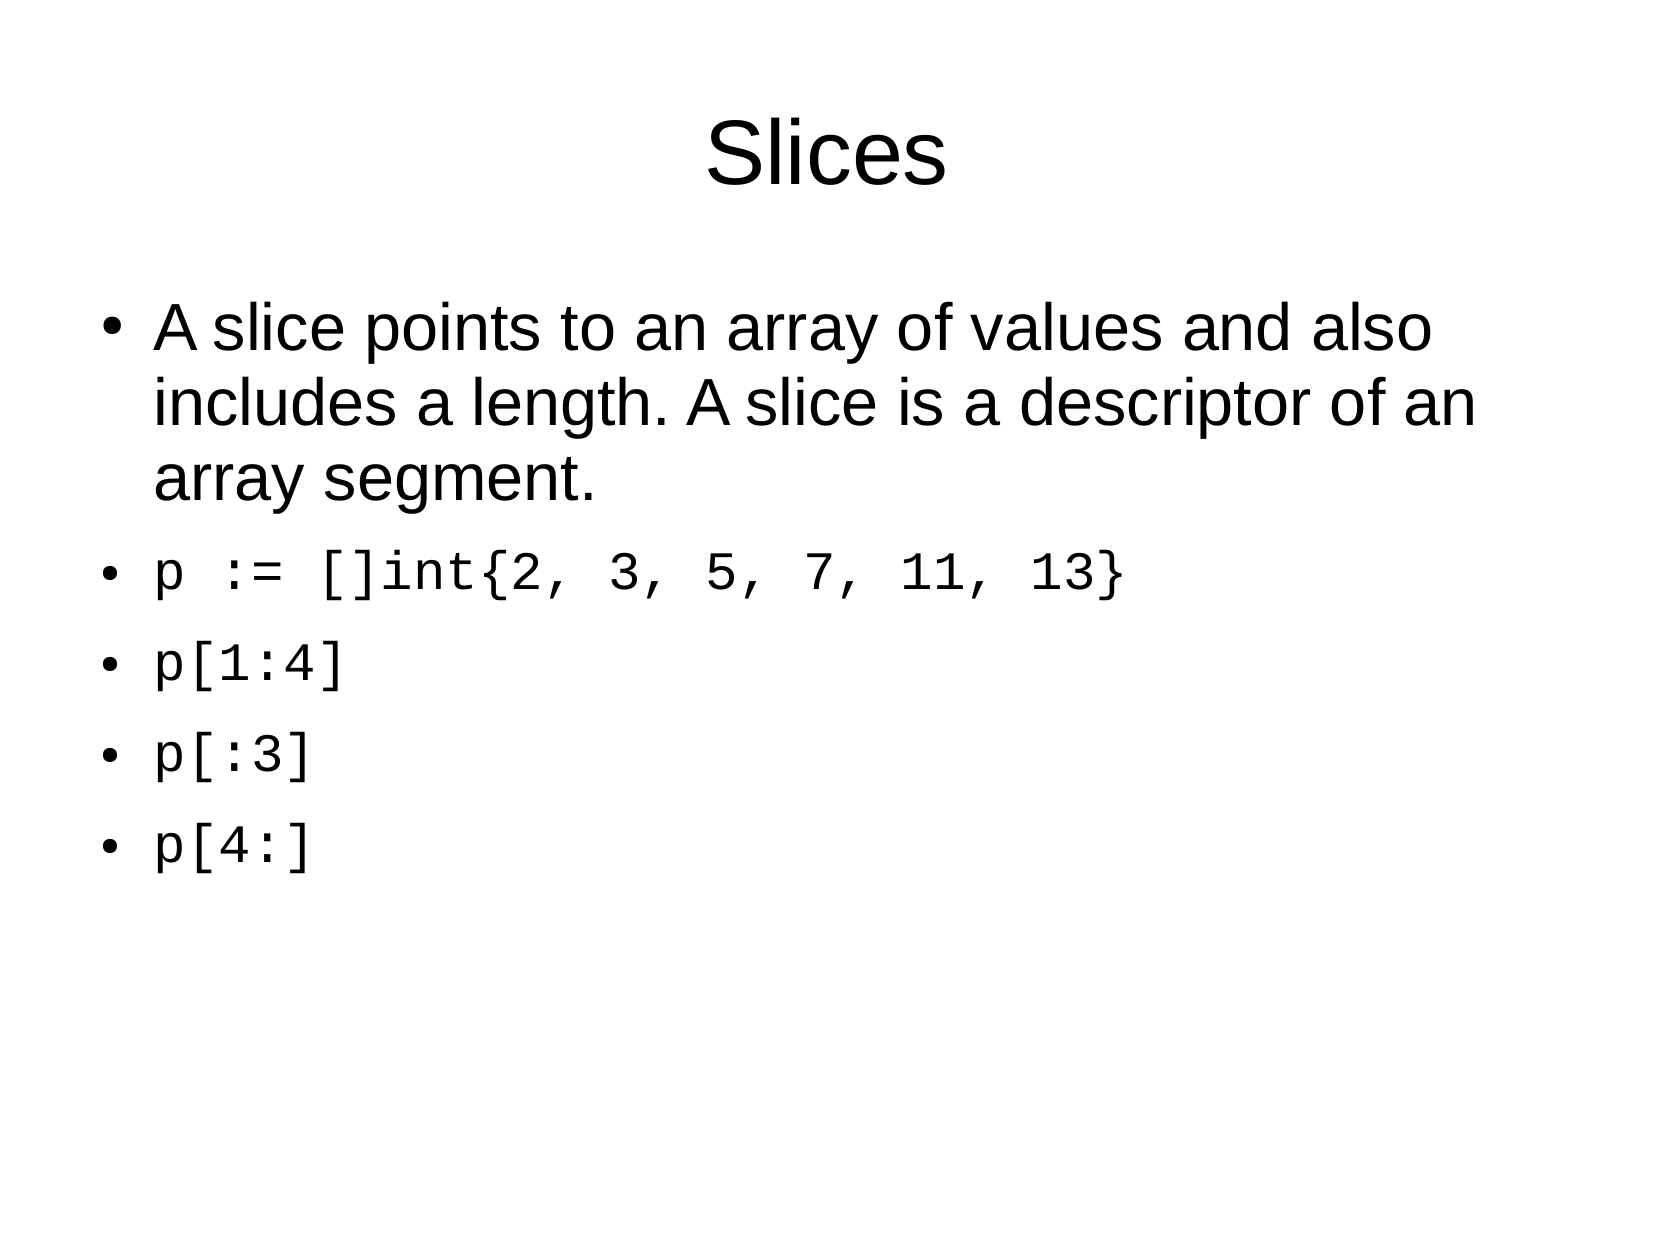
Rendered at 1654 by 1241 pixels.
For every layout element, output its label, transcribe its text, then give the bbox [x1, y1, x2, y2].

title Slices [82, 49, 1571, 257]
list A slice points to an array of values and also includes a length. A slice is a descriptor of an array segment. p := []int{2, 3, 5, 7, 11, 13} p[1:4] p[:3] p[4:] [82, 290, 1538, 1010]
